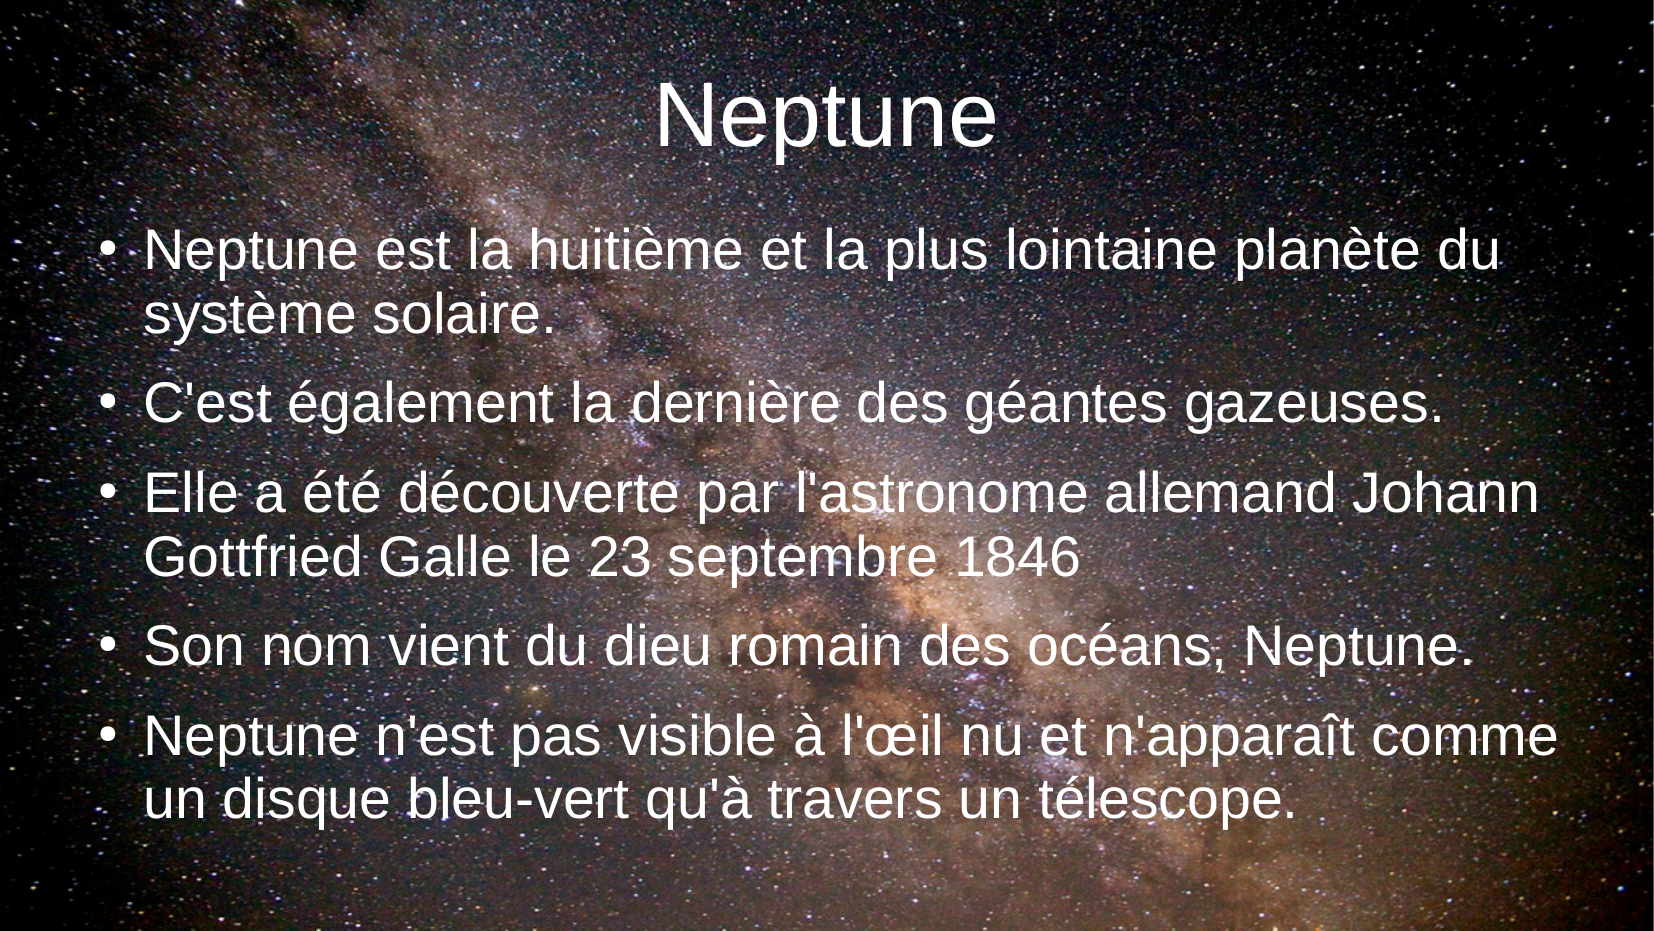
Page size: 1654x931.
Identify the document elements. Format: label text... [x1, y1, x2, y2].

list Neptune est la huitième et la plus lointaine planète du système solaire. C'est également la dernière des géantes gazeuses. Elle a été découverte par l'astronome allemand Johann Gottfried Galle le 23 septembre 1846 Son nom vient du dieu romain des océans, Neptune. Neptune n'est pas visible à l'œil nu et n'apparaît comme un disque bleu-vert qu'à travers un télescope. [82, 217, 1571, 924]
picture [0, 0, 1654, 931]
title Neptune [82, 37, 1571, 193]
